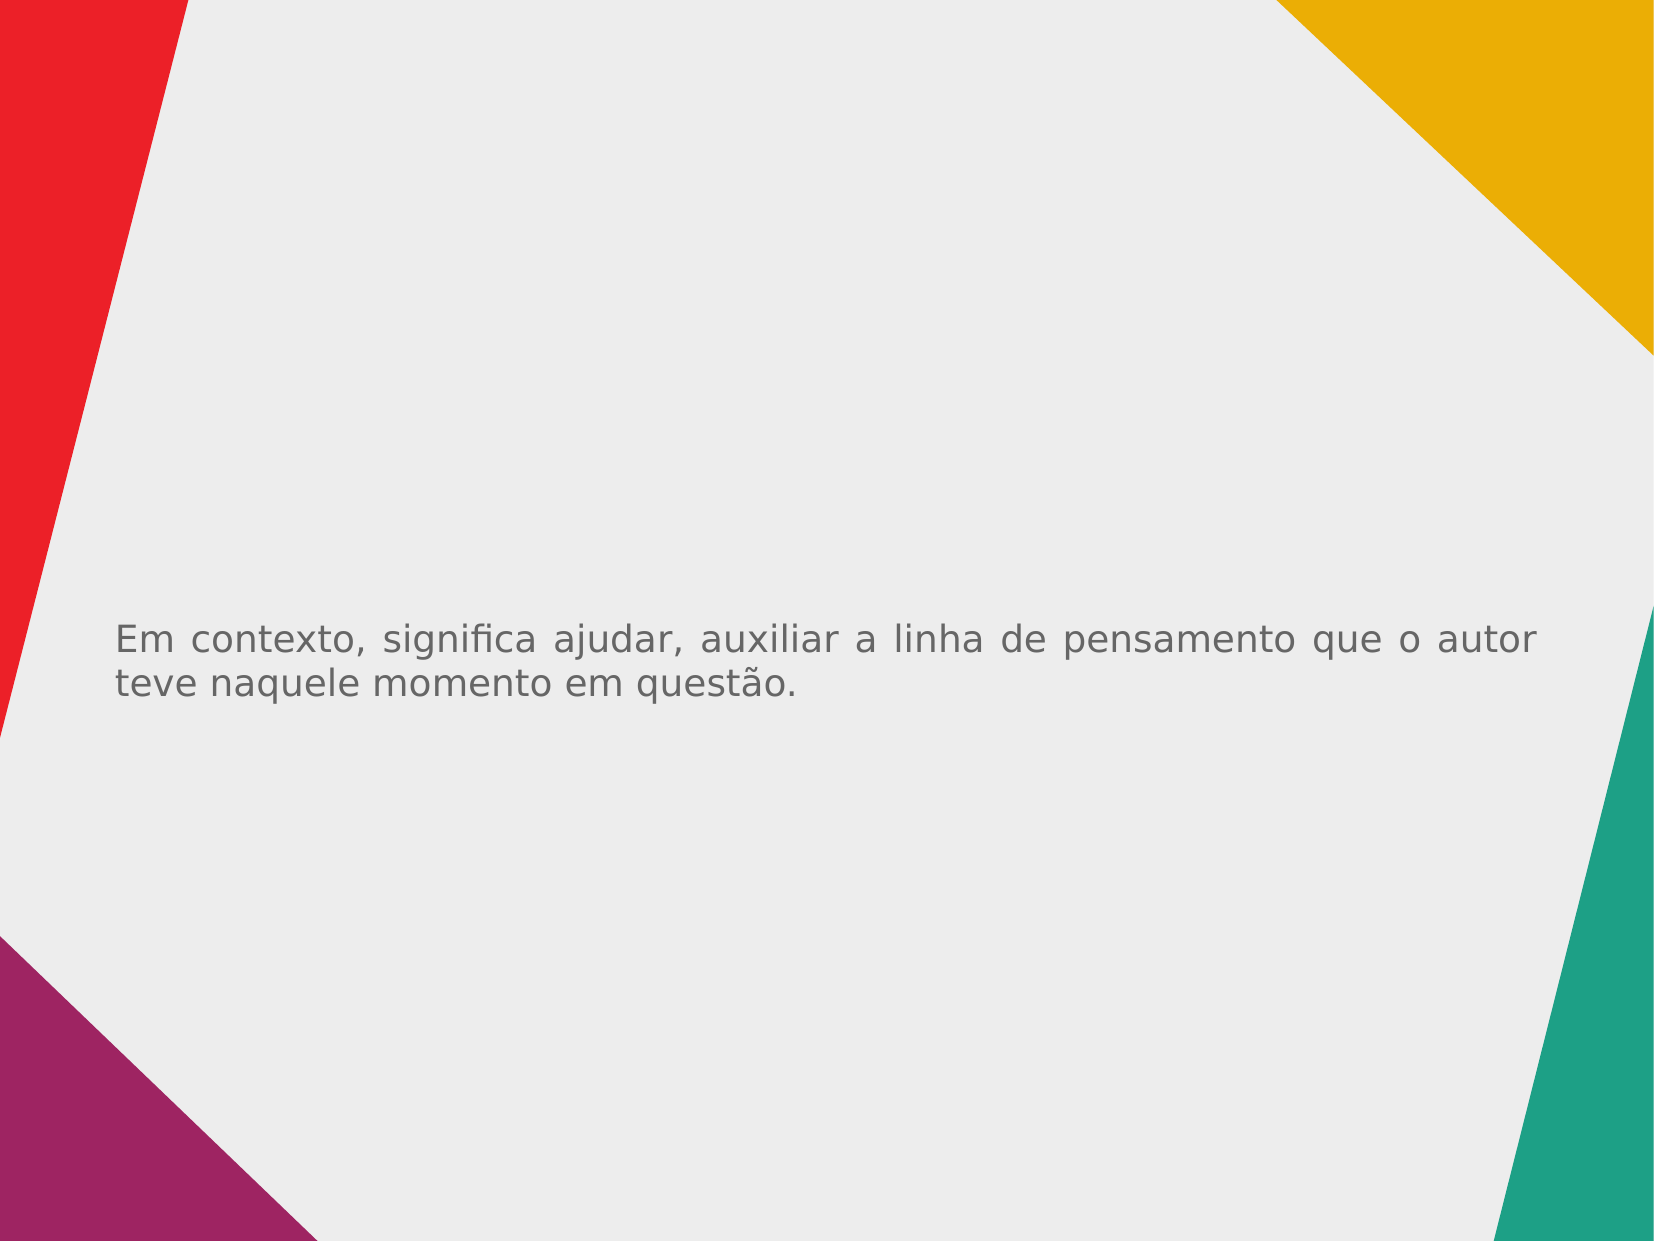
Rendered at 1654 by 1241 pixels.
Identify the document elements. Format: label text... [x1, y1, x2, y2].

text_box Em contexto, significa ajudar, auxiliar a linha de pensamento que o autor teve naquele momento em questão. [114, 296, 1539, 1027]
